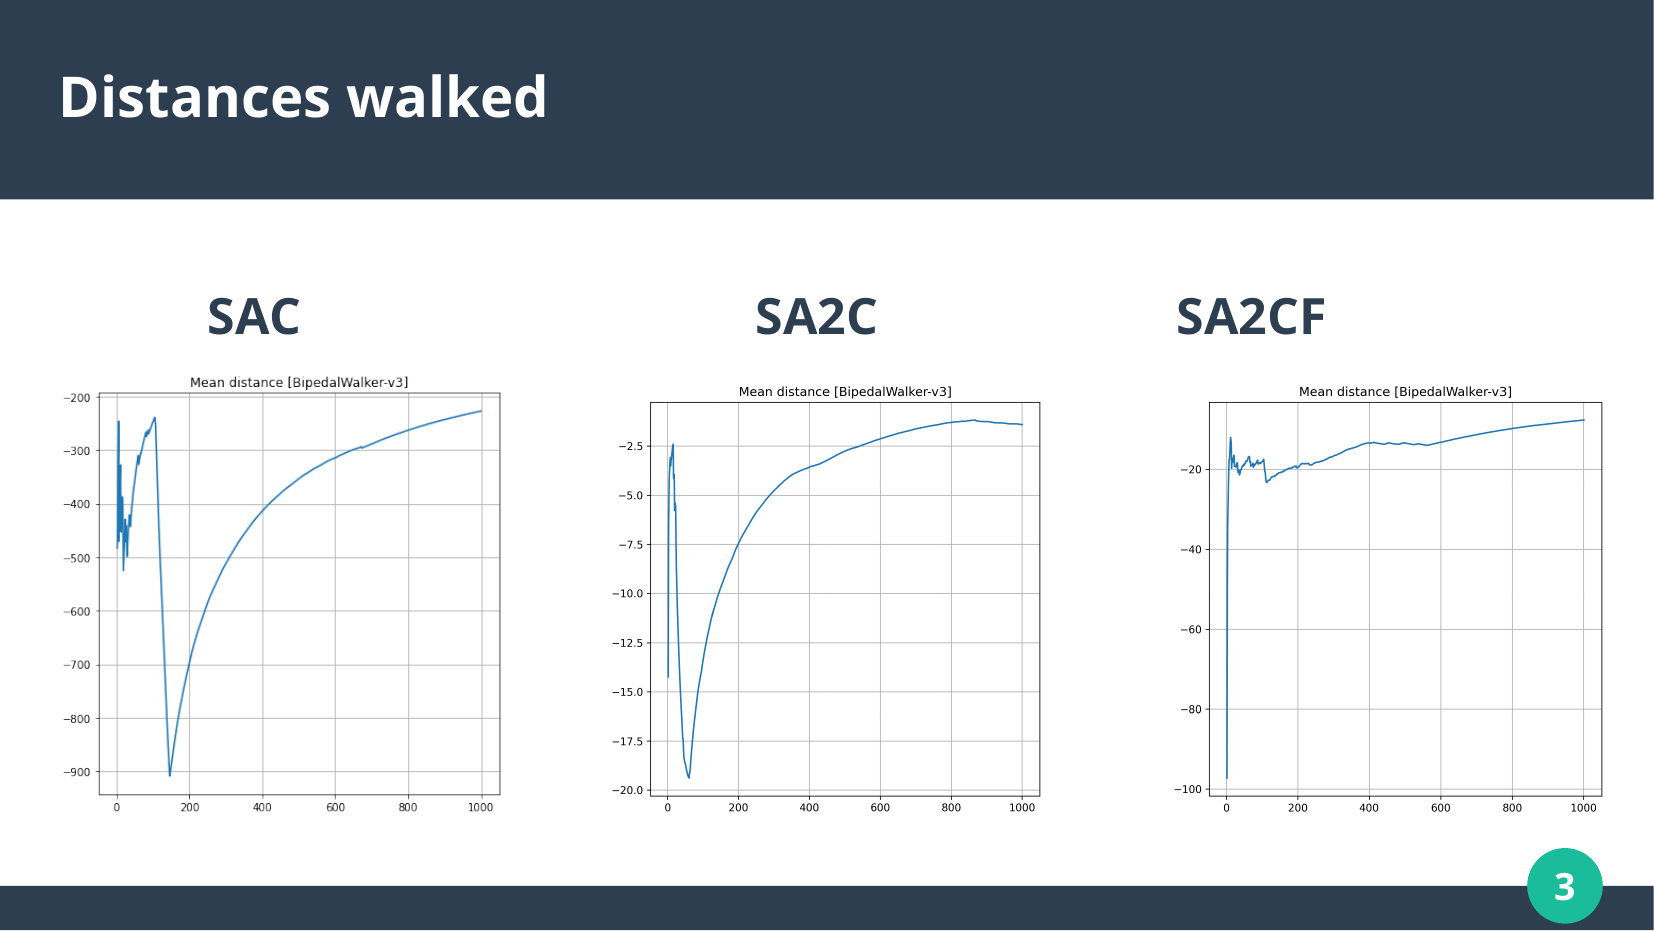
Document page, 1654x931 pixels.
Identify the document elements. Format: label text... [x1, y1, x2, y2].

picture [1162, 374, 1613, 826]
picture [600, 374, 1051, 826]
picture [55, 369, 506, 820]
list SAC SA2C SA2CF [59, 281, 1613, 413]
title Distances walked [59, 37, 1595, 155]
